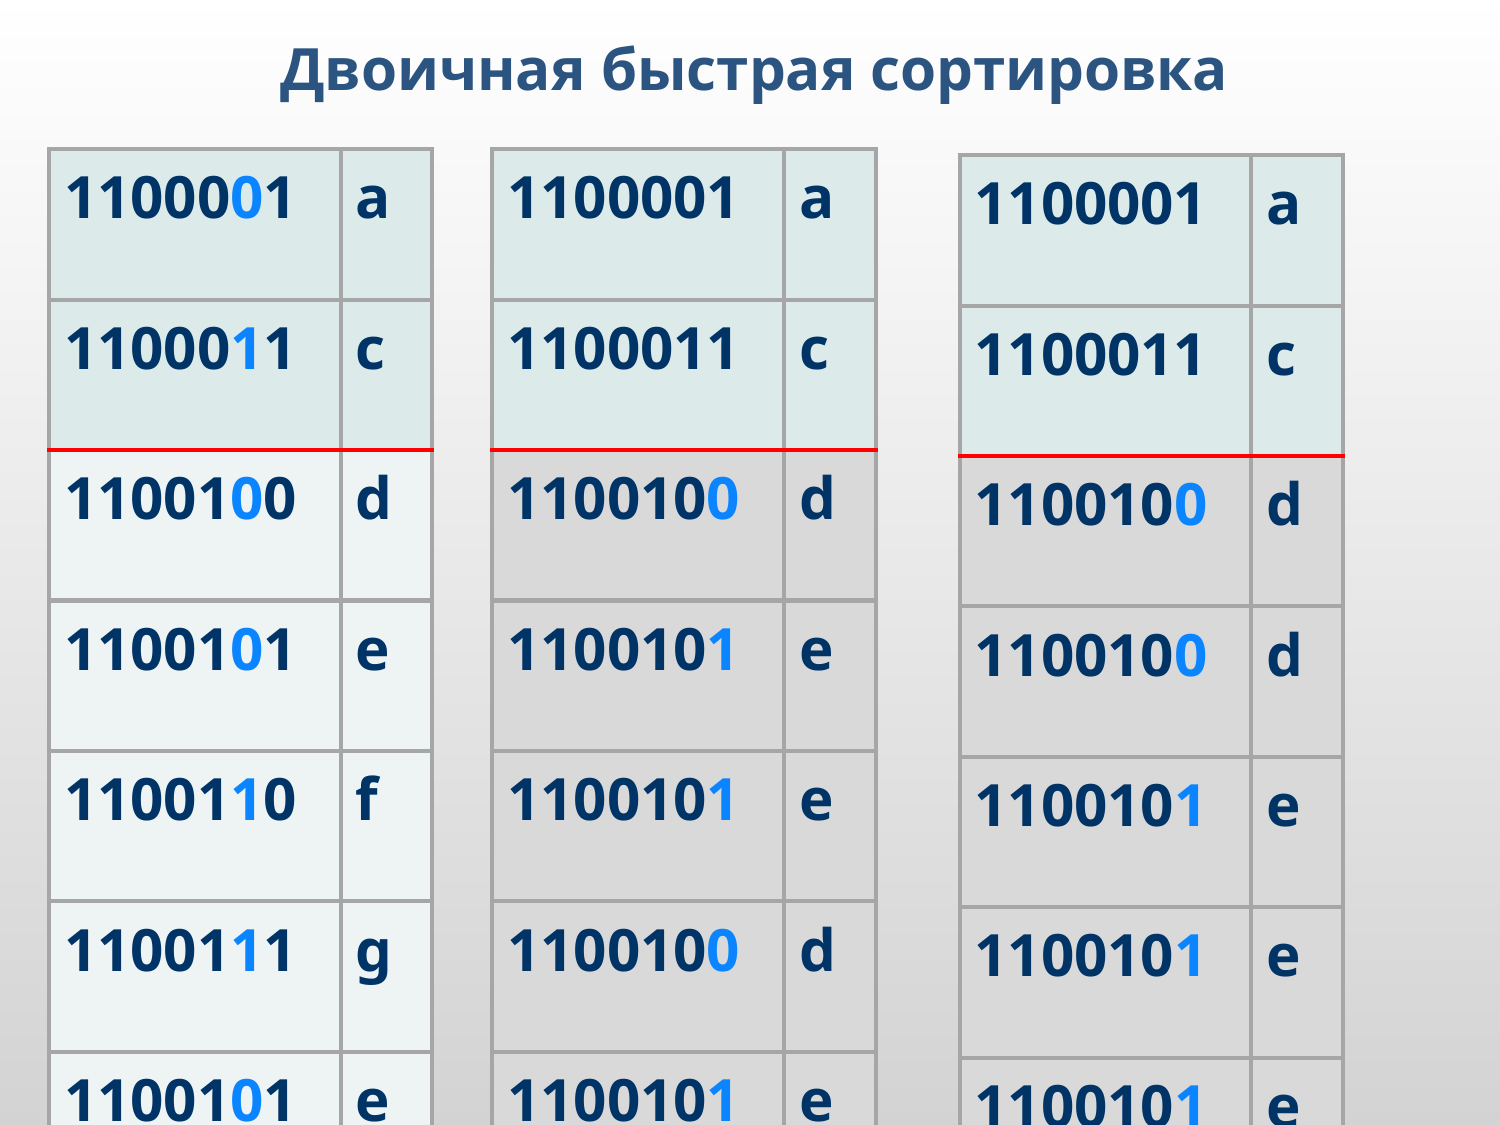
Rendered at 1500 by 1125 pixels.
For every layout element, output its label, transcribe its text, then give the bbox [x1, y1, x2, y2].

table_cell f [343, 753, 430, 899]
table_cell d [343, 452, 430, 598]
table_cell 1100110 [51, 753, 339, 899]
table_cell 1100100 [962, 458, 1249, 604]
table_cell e [786, 753, 874, 899]
table_cell 1100101 [1052, 1092, 1063, 1120]
table_cell 1100101 [962, 1060, 1249, 1125]
table_cell 1100101 [962, 759, 1249, 905]
table_cell e [786, 603, 874, 749]
table_header a [1253, 157, 1341, 304]
table_cell e [1253, 909, 1341, 1056]
table_cell 1100101 [51, 603, 339, 749]
table_cell 1100101 [51, 1054, 339, 1125]
table_cell d [1253, 458, 1341, 604]
table_header 1100001 [494, 151, 782, 298]
table_cell 1100011 [494, 302, 782, 448]
table_cell 1100101 [1085, 1092, 1096, 1120]
table_cell 1100101 [962, 909, 1249, 1056]
table_cell 1100101 [494, 1054, 782, 1125]
table_header a [786, 151, 874, 298]
table_cell g [343, 903, 430, 1050]
table_header 1100001 [962, 157, 1249, 304]
table_cell 1100011 [51, 302, 339, 448]
table_cell 1100011 [962, 308, 1249, 454]
table_header a [343, 151, 430, 298]
table_cell 1100100 [494, 452, 782, 598]
text_box Двоичная быстрая сортировка [79, 29, 1430, 105]
table_cell 1100100 [494, 903, 782, 1050]
table_cell 1100100 [51, 452, 339, 598]
table_cell e [1278, 1101, 1290, 1107]
table_cell c [786, 302, 874, 448]
table_cell 1100111 [51, 903, 339, 1050]
table_cell e [1253, 1060, 1341, 1125]
table_cell c [343, 302, 430, 448]
table_cell e [343, 1054, 430, 1125]
table_cell 1100101 [494, 753, 782, 899]
table_cell e [1253, 759, 1341, 905]
table_cell d [786, 452, 874, 598]
table_cell 1100100 [962, 608, 1249, 755]
table_cell 1100101 [1151, 1092, 1162, 1120]
table_cell e [343, 603, 430, 749]
table_cell c [1253, 308, 1341, 454]
table_cell e [786, 1054, 874, 1125]
table_header 1100001 [51, 151, 339, 298]
table_cell d [786, 903, 874, 1050]
table_cell 1100101 [494, 603, 782, 749]
table_cell d [1253, 608, 1341, 755]
